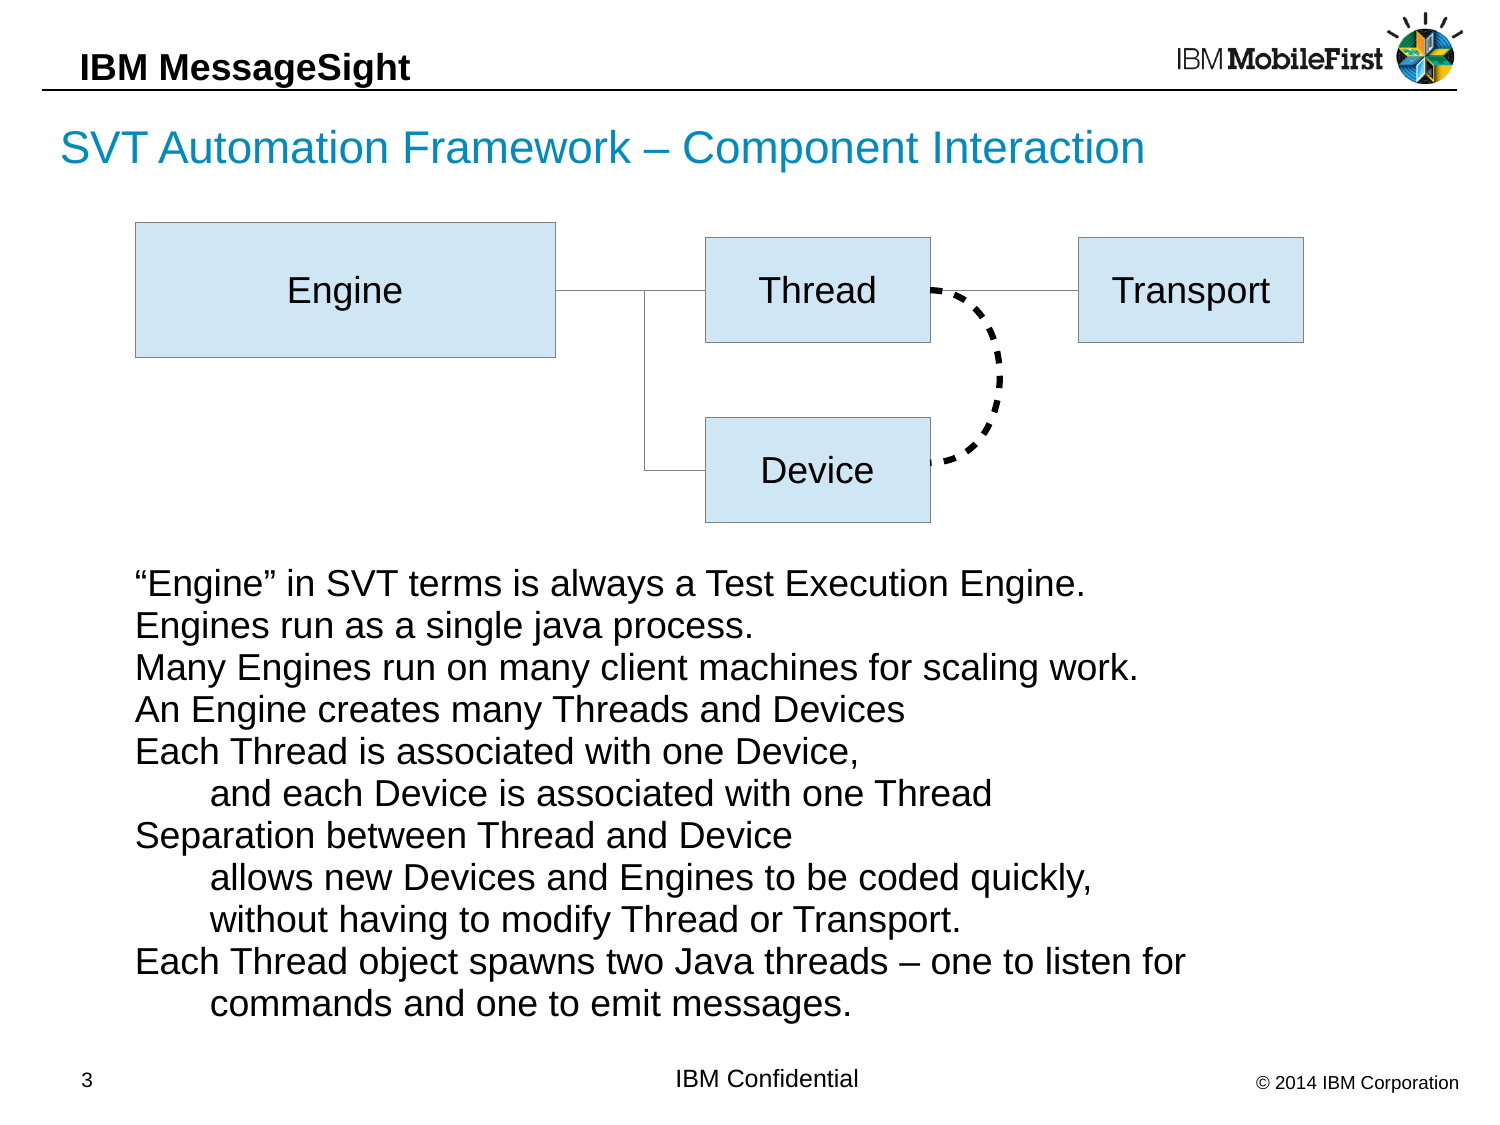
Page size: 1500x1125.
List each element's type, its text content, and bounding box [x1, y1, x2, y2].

picture [1178, 43, 1385, 77]
text_box “Engine” in SVT terms is always a Test Execution Engine. Engines run as a single java process. Many Engines run on many client machines for scaling work. An Engine creates many Threads and Devices Each Thread is associated with one Device, and each Device is associated with one Thread Separation between Thread and Device allows new Devices and Engines to be coded quickly, without having to modify Thread or Transport. Each Thread object spawns two Java threads – one to listen for commands and one to emit messages. [120, 555, 1351, 1048]
text_box Device [705, 417, 931, 523]
text_box Transport [1078, 237, 1304, 343]
text_box Thread [705, 237, 931, 343]
text_box Engine [135, 222, 556, 358]
text_box SVT Automation Framework – Component Interaction [45, 109, 1162, 181]
picture [1387, 12, 1463, 84]
